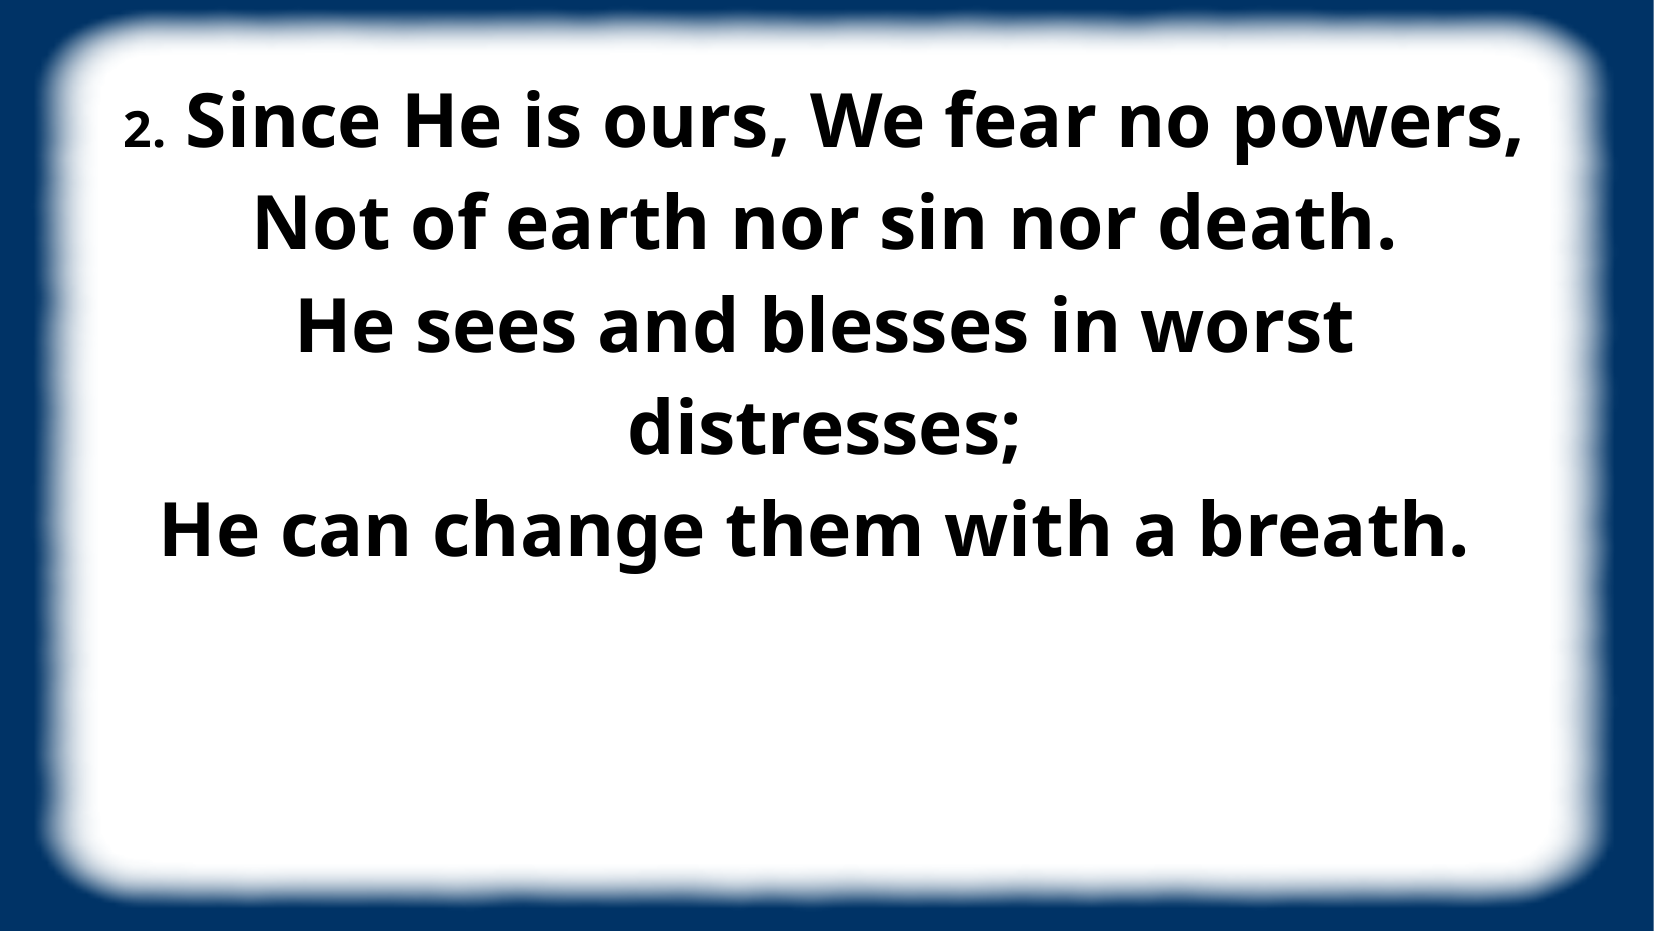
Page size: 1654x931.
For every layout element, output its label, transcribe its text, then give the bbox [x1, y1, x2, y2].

picture [0, 0, 1654, 931]
text_box 2. Since He is ours, We fear no powers, Not of earth nor sin nor death. He sees and blesses in worst distresses; He can change them with a breath. [105, 60, 1546, 475]
